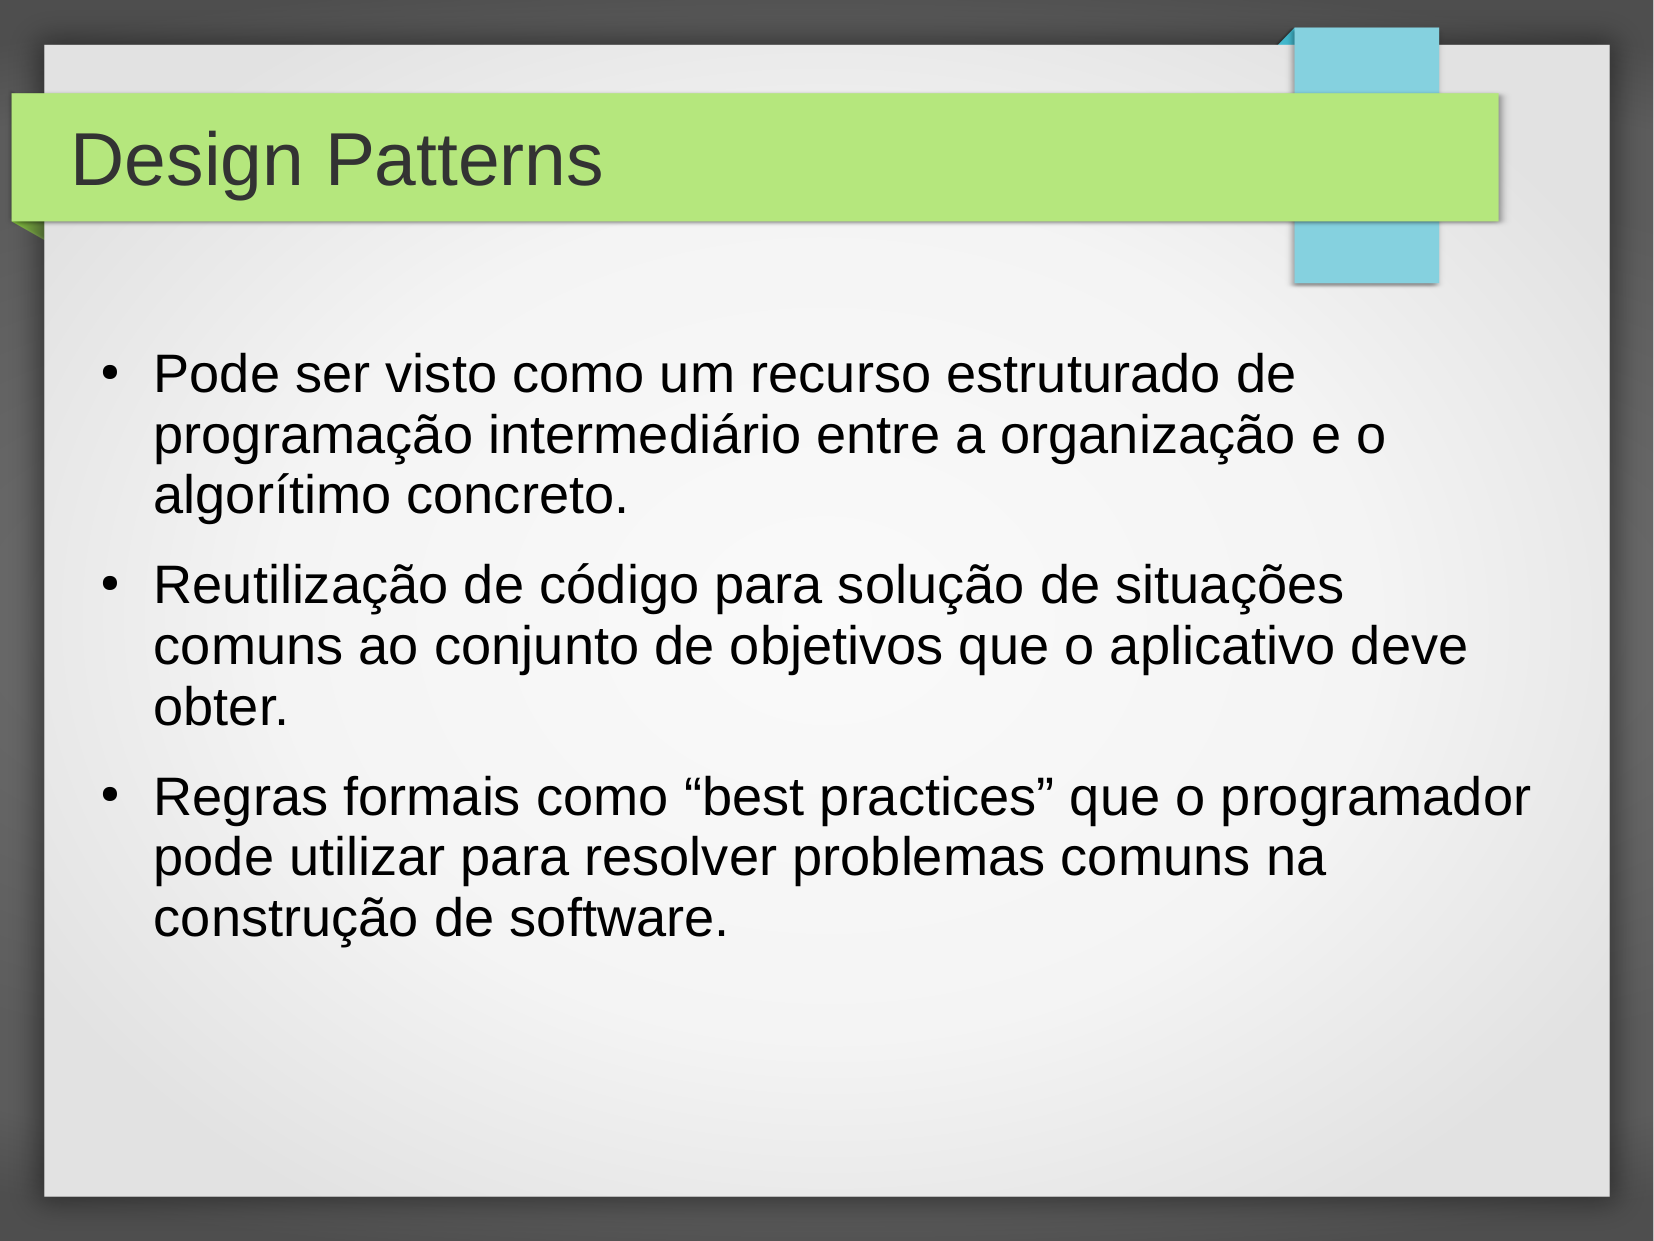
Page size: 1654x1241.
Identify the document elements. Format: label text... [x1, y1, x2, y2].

picture [0, 0, 1654, 1241]
list Pode ser visto como um recurso estruturado de programação intermediário entre a organização e o algorítimo concreto. Reutilização de código para solução de situações comuns ao conjunto de objetivos que o aplicativo deve obter. Regras formais como “best practices” que o programador pode utilizar para resolver problemas comuns na construção de software. [82, 343, 1538, 1063]
title Design Patterns [70, 106, 1229, 213]
